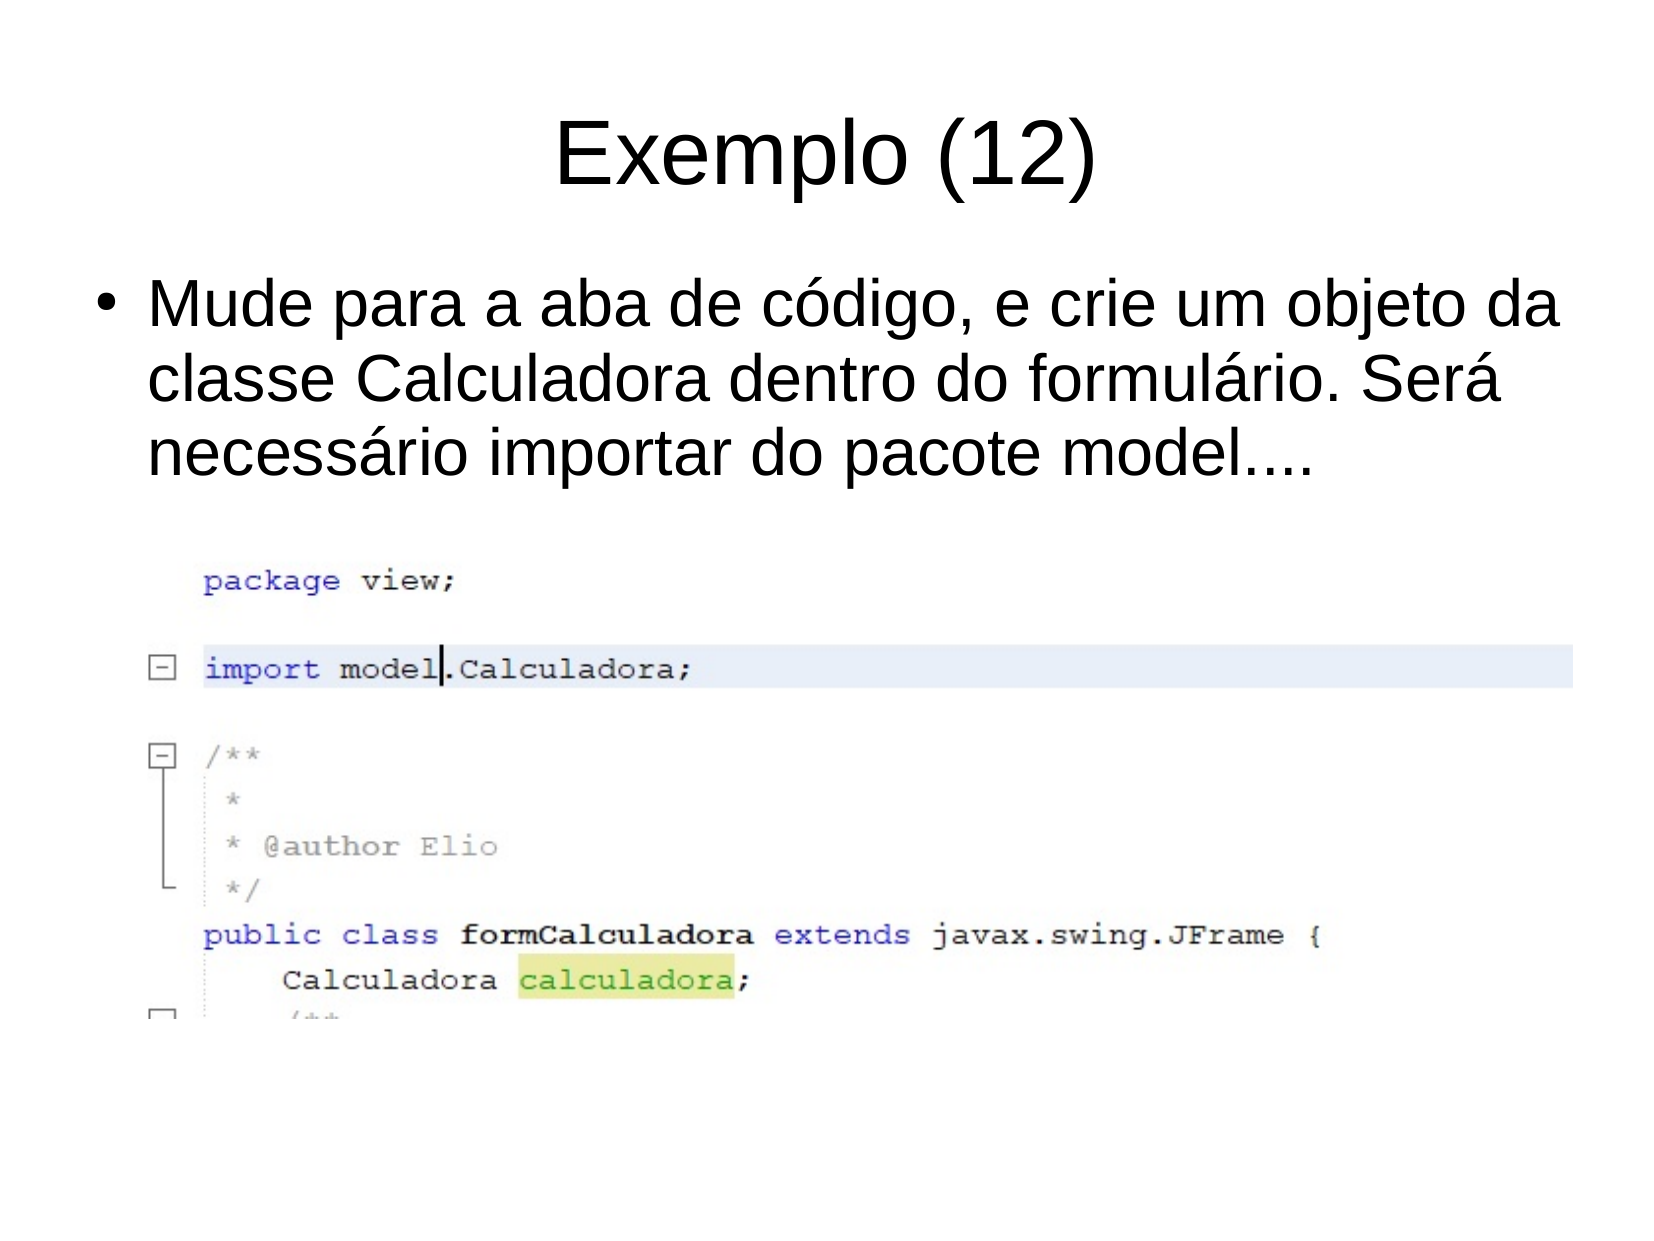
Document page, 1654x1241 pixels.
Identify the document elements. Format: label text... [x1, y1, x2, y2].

picture [147, 531, 1573, 1019]
title Exemplo (12) [82, 49, 1571, 257]
list Mude para a aba de código, e crie um objeto da classe Calculadora dentro do formulário. Será necessário importar do pacote model.... [76, 265, 1565, 491]
